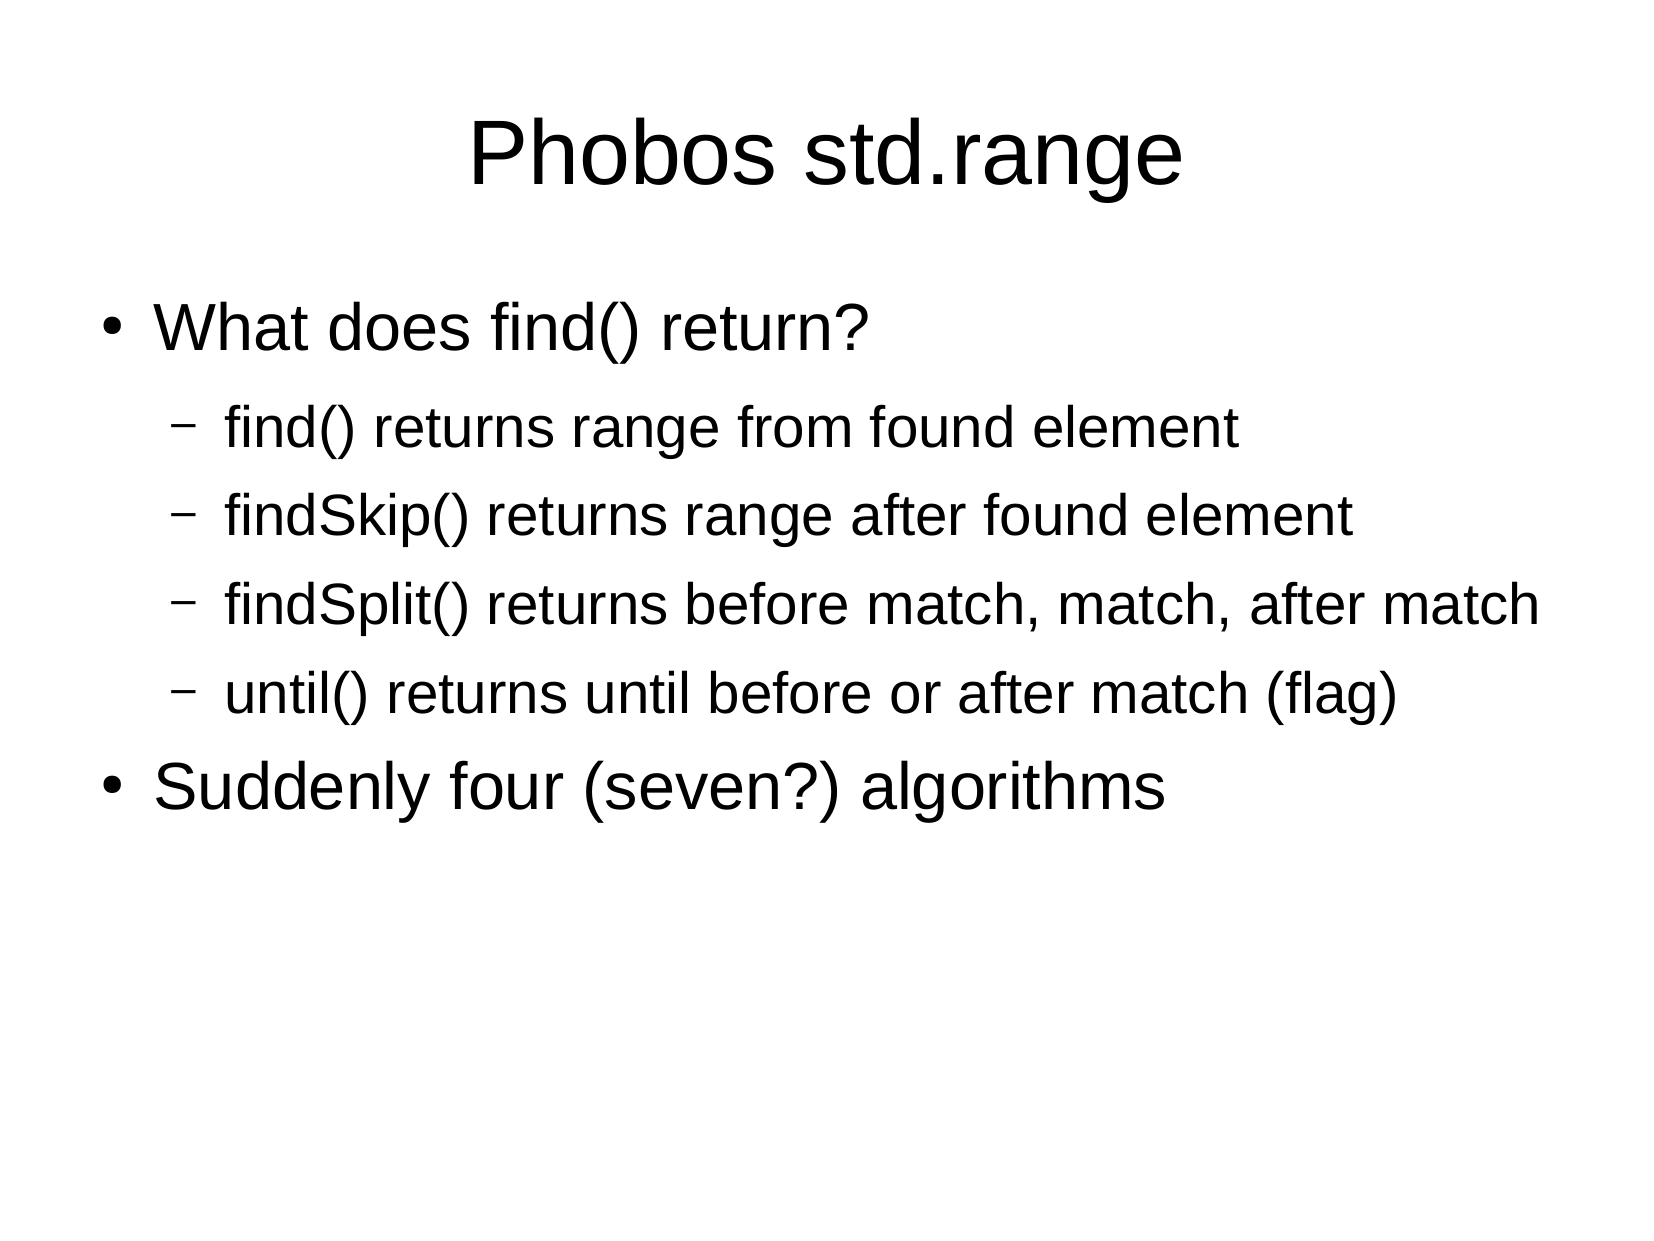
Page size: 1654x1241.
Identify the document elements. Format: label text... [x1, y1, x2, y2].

list What does find() return? find() returns range from found element findSkip() returns range after found element findSplit() returns before match, match, after match until() returns until before or after match (flag) Suddenly four (seven?) algorithms [82, 290, 1571, 1010]
title Phobos std.range [82, 49, 1571, 257]
